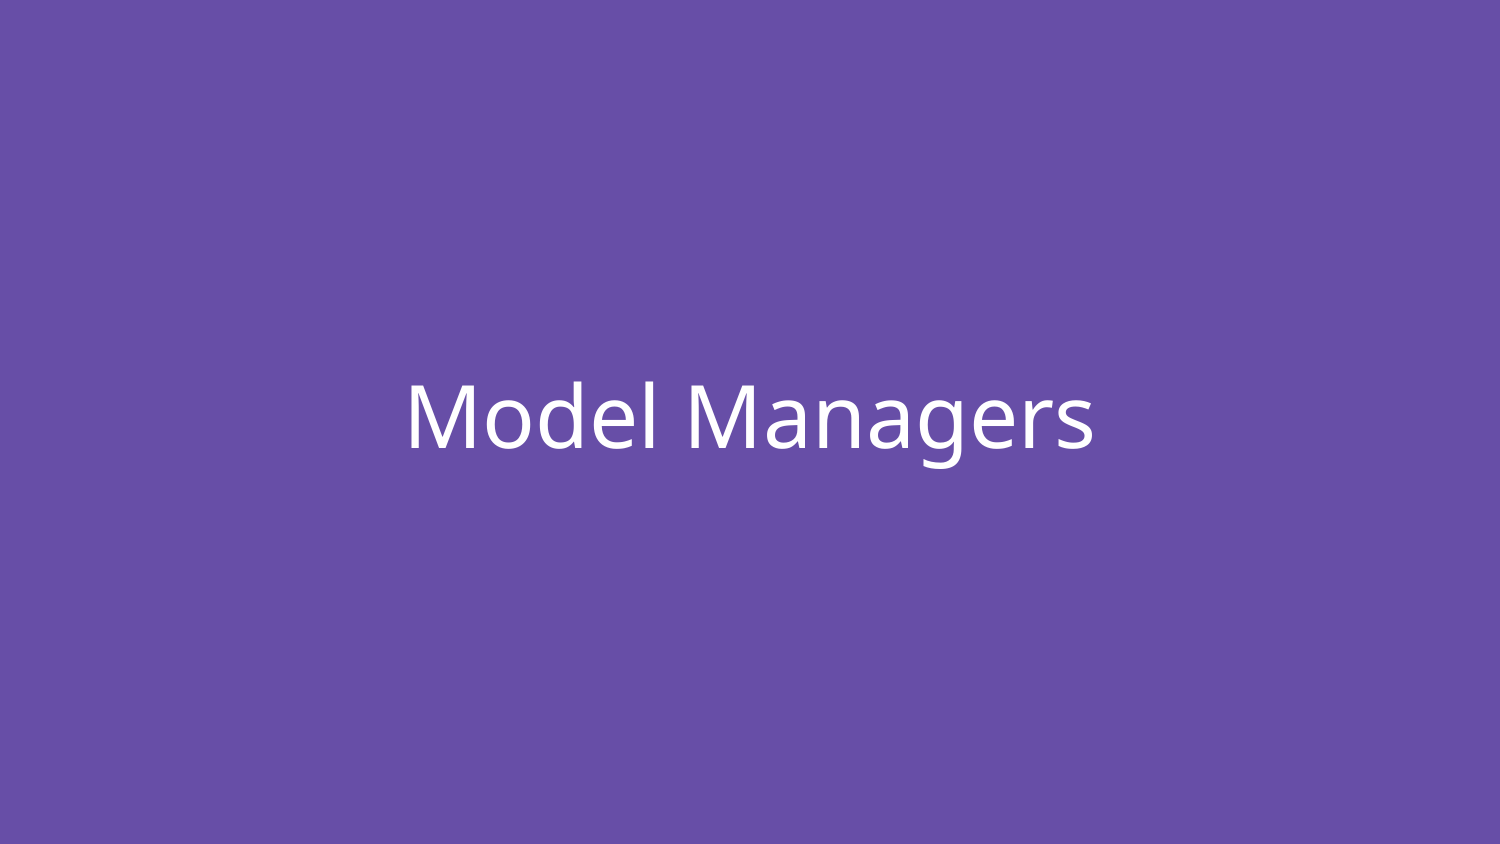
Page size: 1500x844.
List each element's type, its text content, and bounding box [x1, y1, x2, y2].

title Model Managers [75, 58, 1425, 771]
